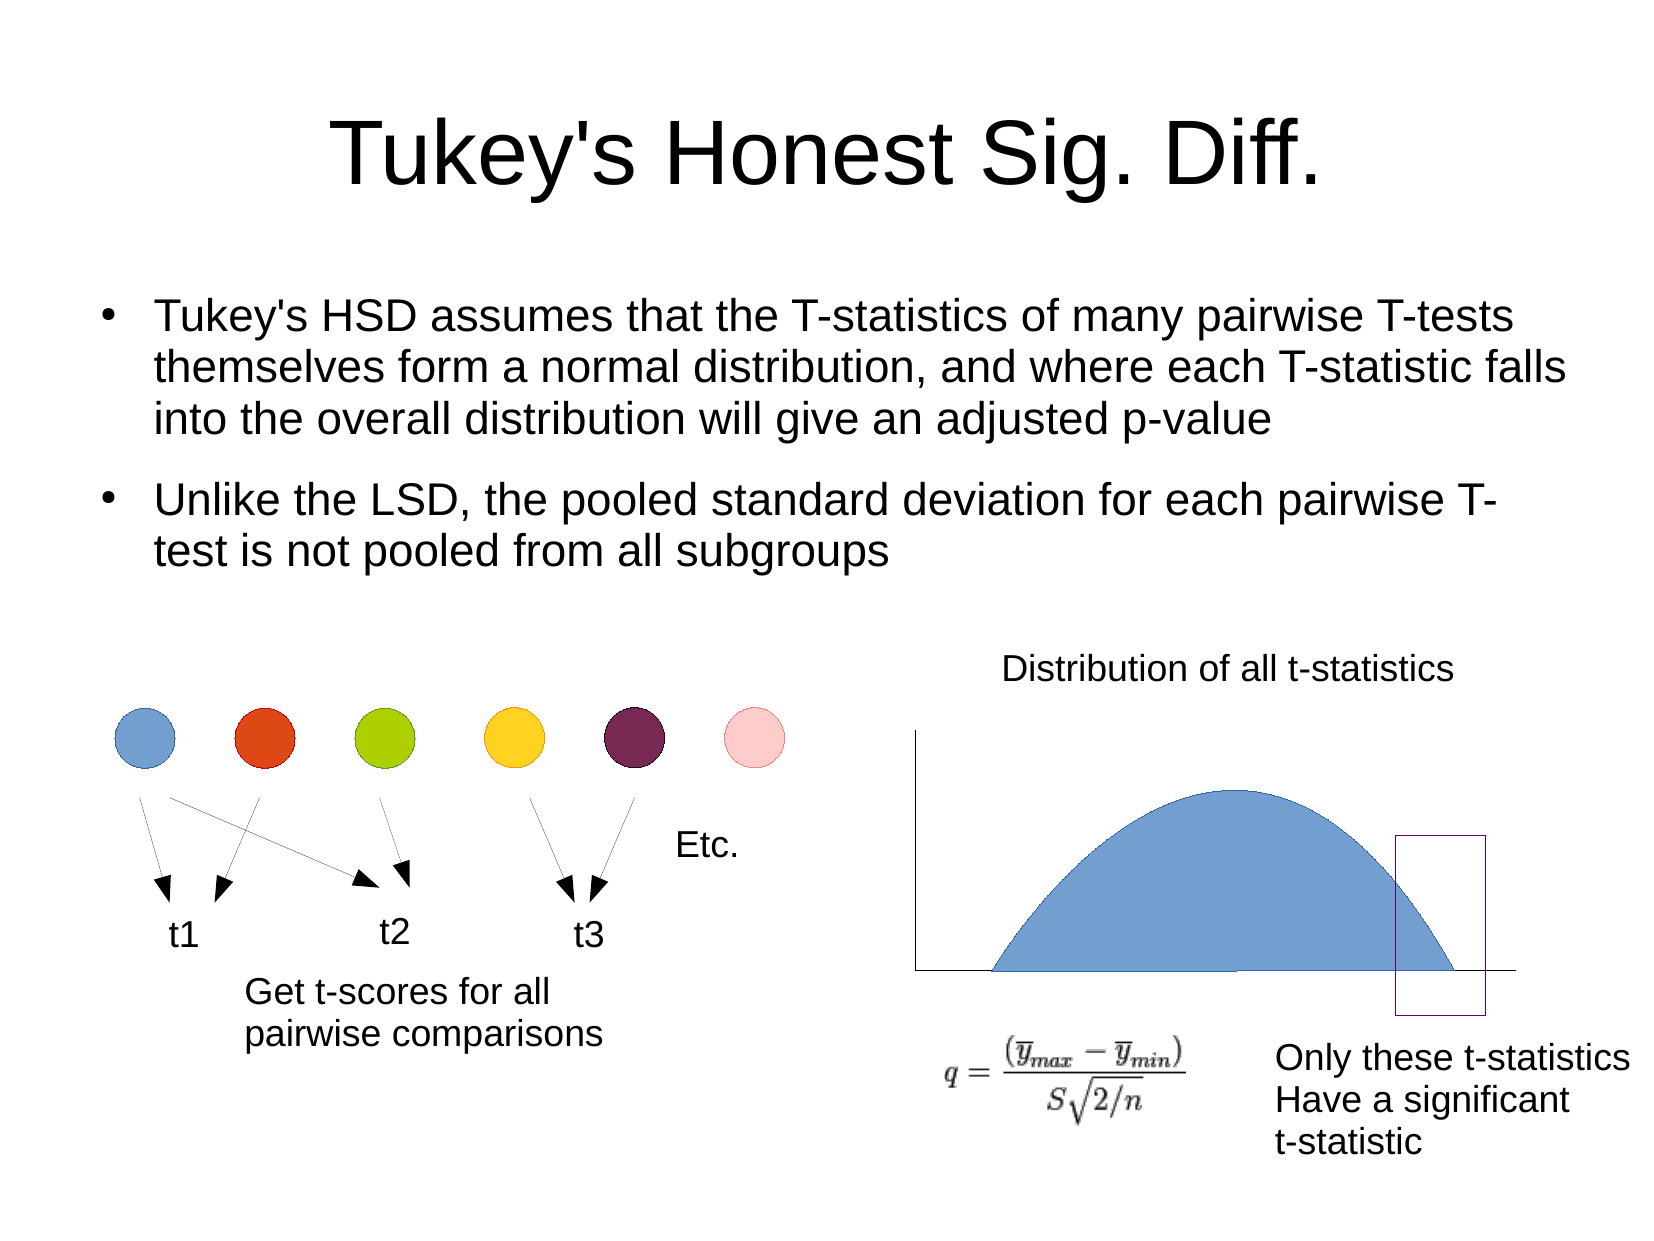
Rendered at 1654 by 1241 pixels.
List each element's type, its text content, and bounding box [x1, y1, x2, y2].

title Tukey's Honest Sig. Diff. [82, 49, 1571, 257]
list Tukey's HSD assumes that the T-statistics of many pairwise T-tests themselves form a normal distribution, and where each T-statistic falls into the overall distribution will give an adjusted p-value Unlike the LSD, the pooled standard deviation for each pairwise T-test is not pooled from all subgroups [82, 290, 1571, 634]
text_box Only these t-statistics Have a significant t-statistic [1260, 1029, 1646, 1171]
text_box [724, 707, 785, 768]
text_box Get t-scores for all pairwise comparisons [229, 962, 619, 1062]
text_box t2 [364, 902, 426, 960]
text_box [114, 708, 176, 769]
text_box t3 [558, 905, 620, 963]
text_box [354, 708, 416, 769]
text_box [234, 708, 296, 769]
text_box Etc. [660, 815, 755, 873]
text_box Distribution of all t-statistics [986, 640, 1471, 698]
text_box [484, 707, 545, 768]
text_box [604, 707, 665, 768]
text_box t1 [153, 905, 215, 963]
text_box [1396, 882, 1455, 971]
text_box [991, 790, 1395, 972]
picture [944, 1034, 1186, 1126]
